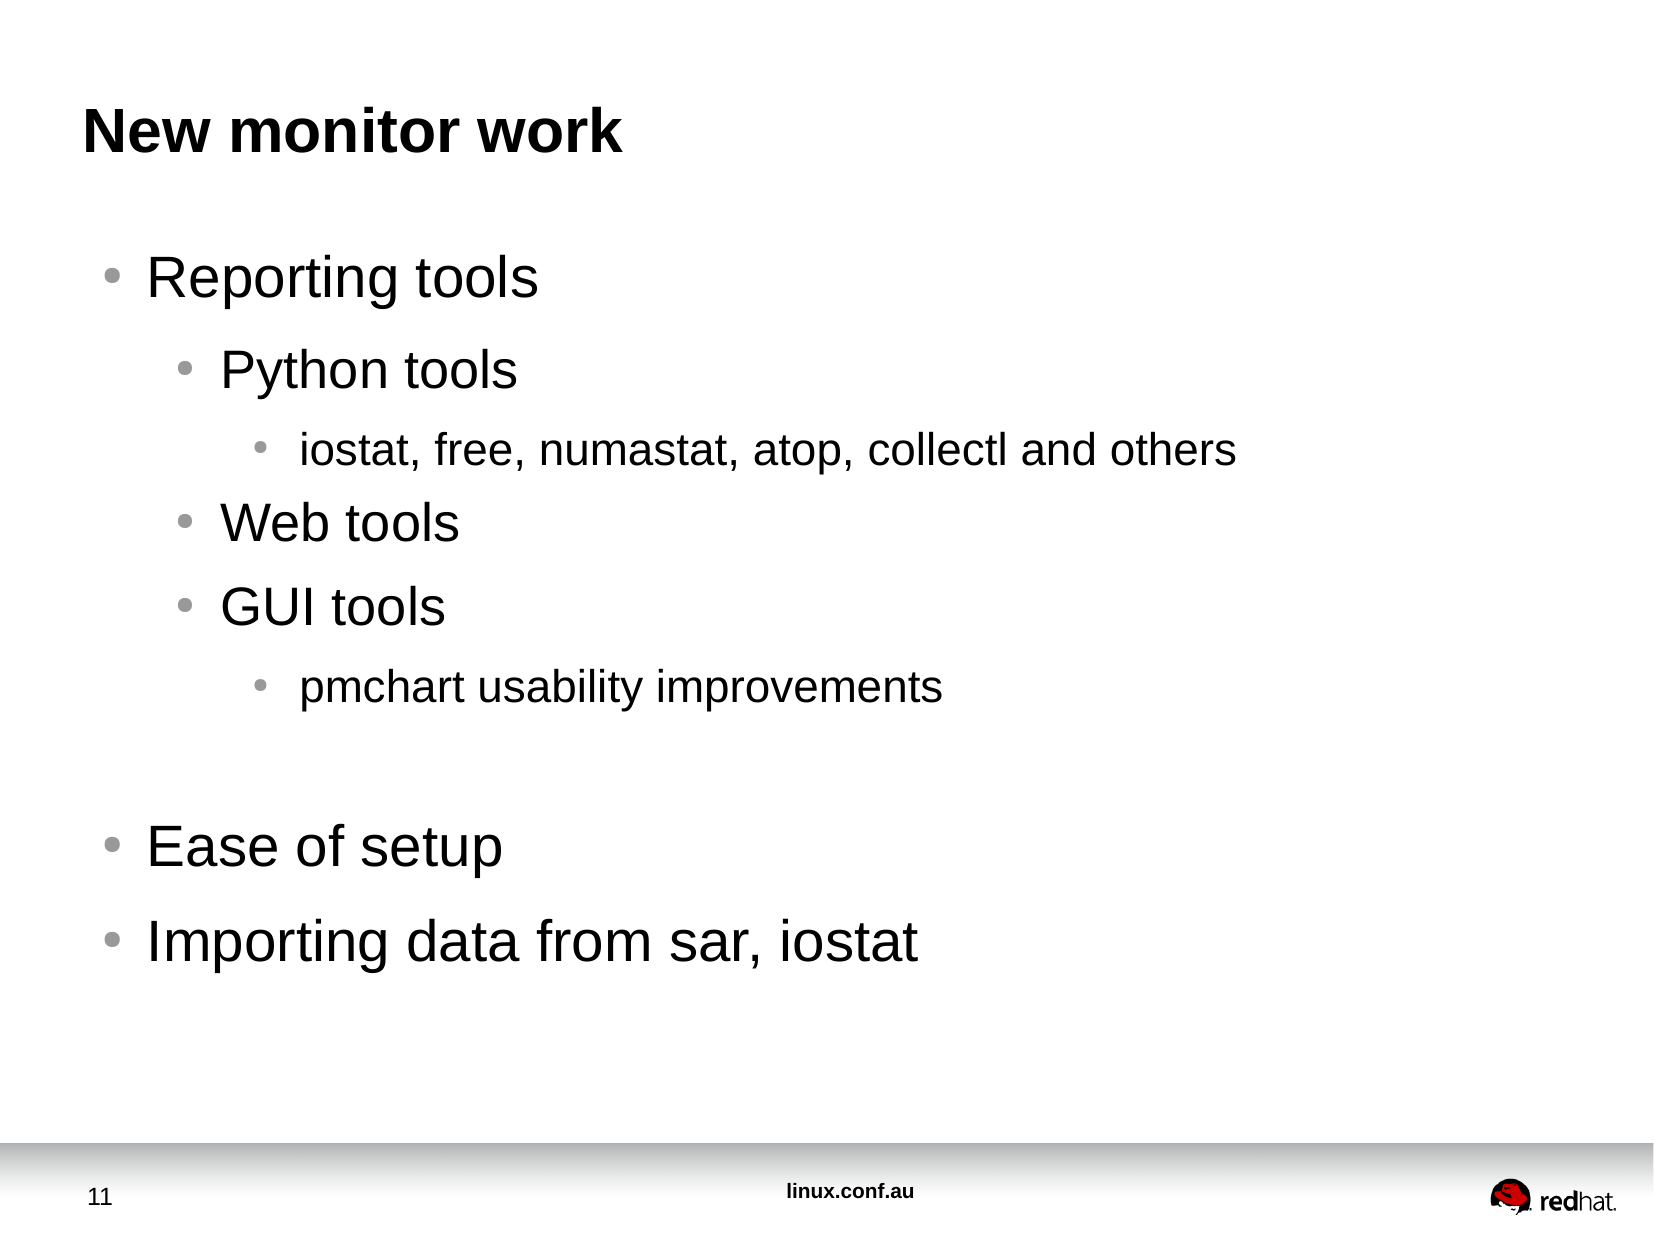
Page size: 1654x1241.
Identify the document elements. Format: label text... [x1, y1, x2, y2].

picture [0, 1143, 1654, 1241]
list Reporting tools Python tools iostat, free, numastat, atop, collectl and others Web tools GUI tools pmchart usability improvements Ease of setup Importing data from sar, iostat [86, 244, 1576, 1039]
title New monitor work [82, 37, 1571, 226]
